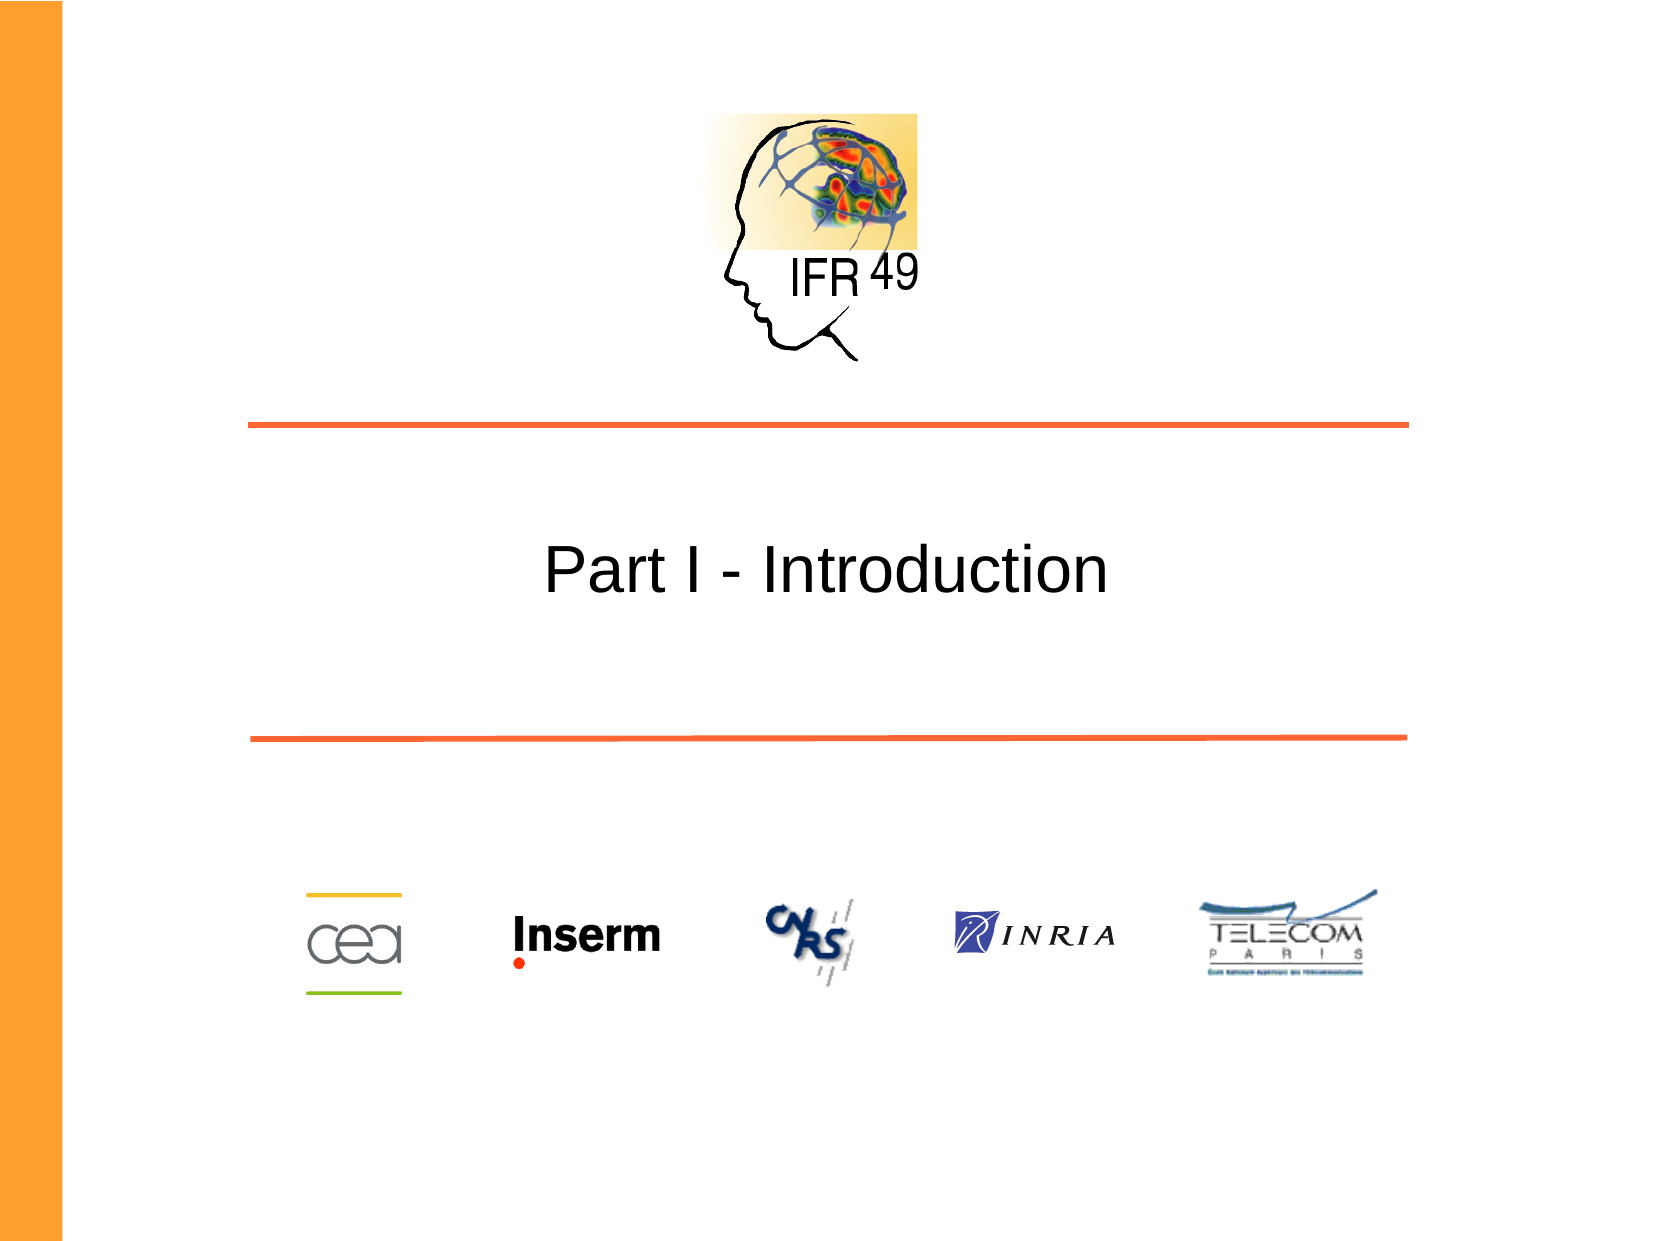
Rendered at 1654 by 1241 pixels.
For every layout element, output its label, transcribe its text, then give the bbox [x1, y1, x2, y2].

picture [954, 910, 1115, 954]
picture [1197, 882, 1380, 985]
picture [766, 898, 856, 988]
picture [306, 893, 402, 995]
title Part I - Introduction [236, 473, 1418, 666]
picture [656, 105, 918, 401]
picture [513, 916, 662, 972]
